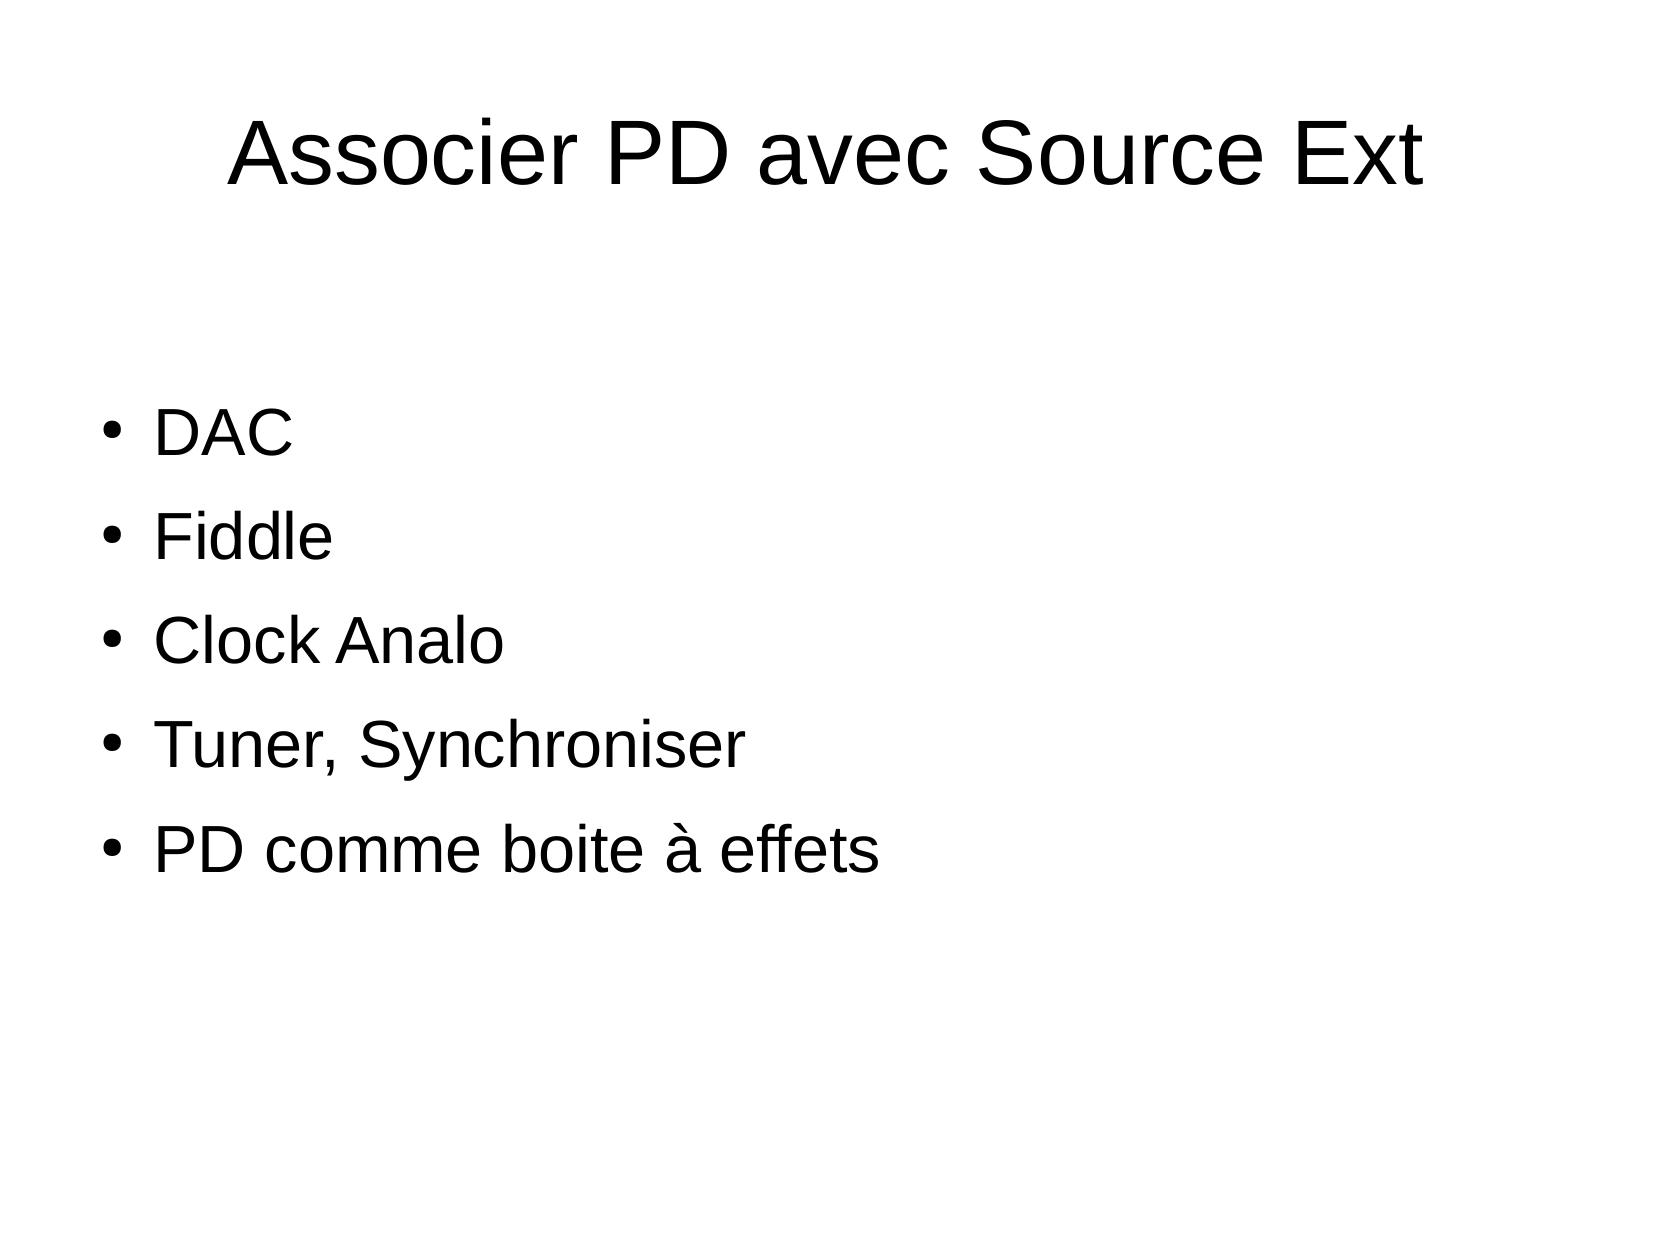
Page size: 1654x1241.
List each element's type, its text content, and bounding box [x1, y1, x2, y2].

title Associer PD avec Source Ext [82, 49, 1571, 257]
list DAC Fiddle Clock Analo Tuner, Synchroniser PD comme boite à effets [82, 290, 1538, 1010]
